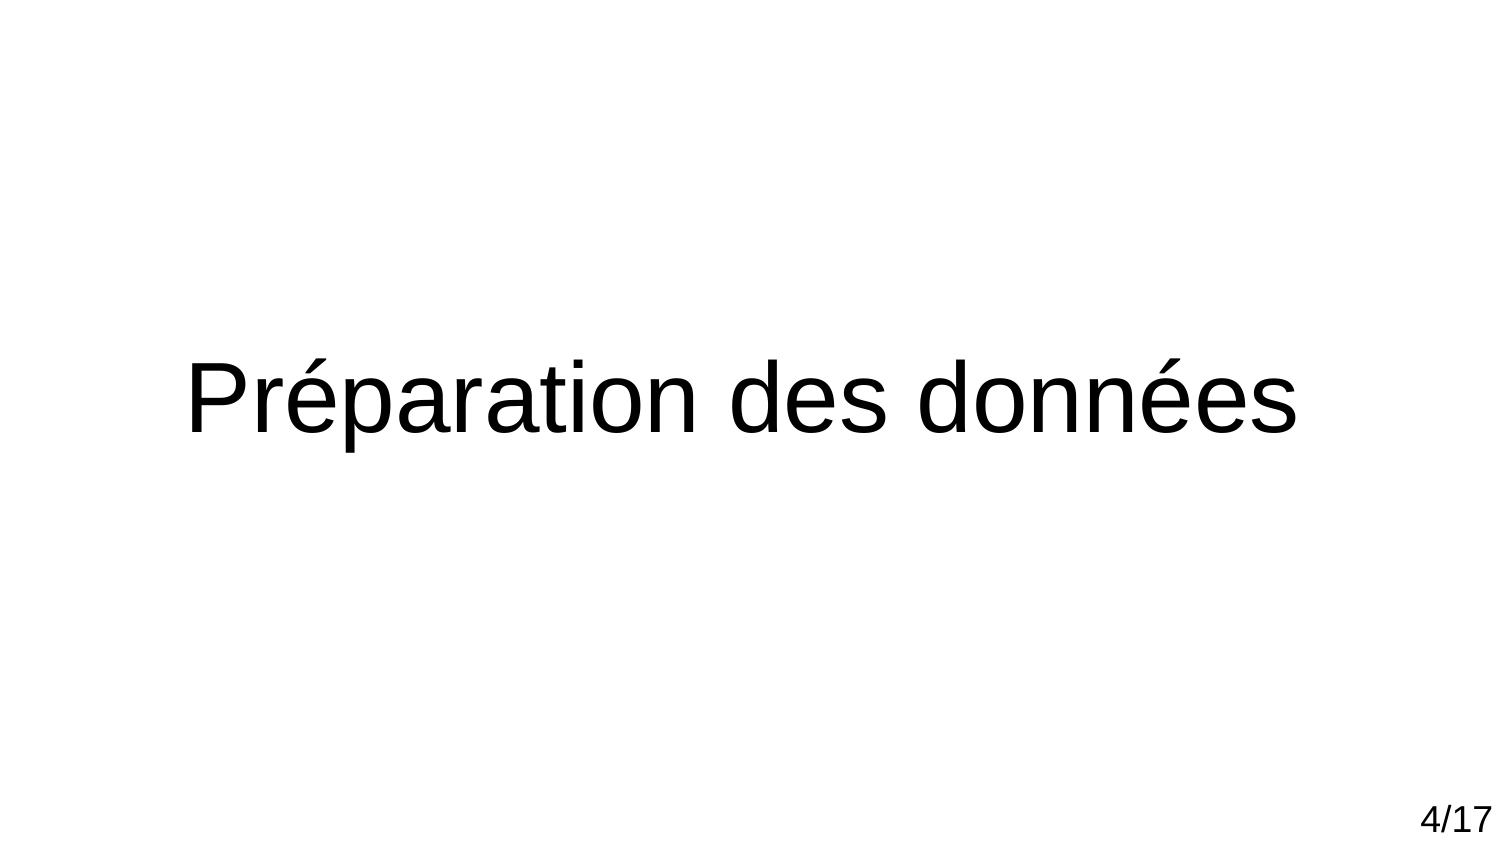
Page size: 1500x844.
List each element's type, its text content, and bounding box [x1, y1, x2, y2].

list Préparation des données [31, 342, 1382, 827]
text_box 4/17 [1405, 791, 1500, 844]
